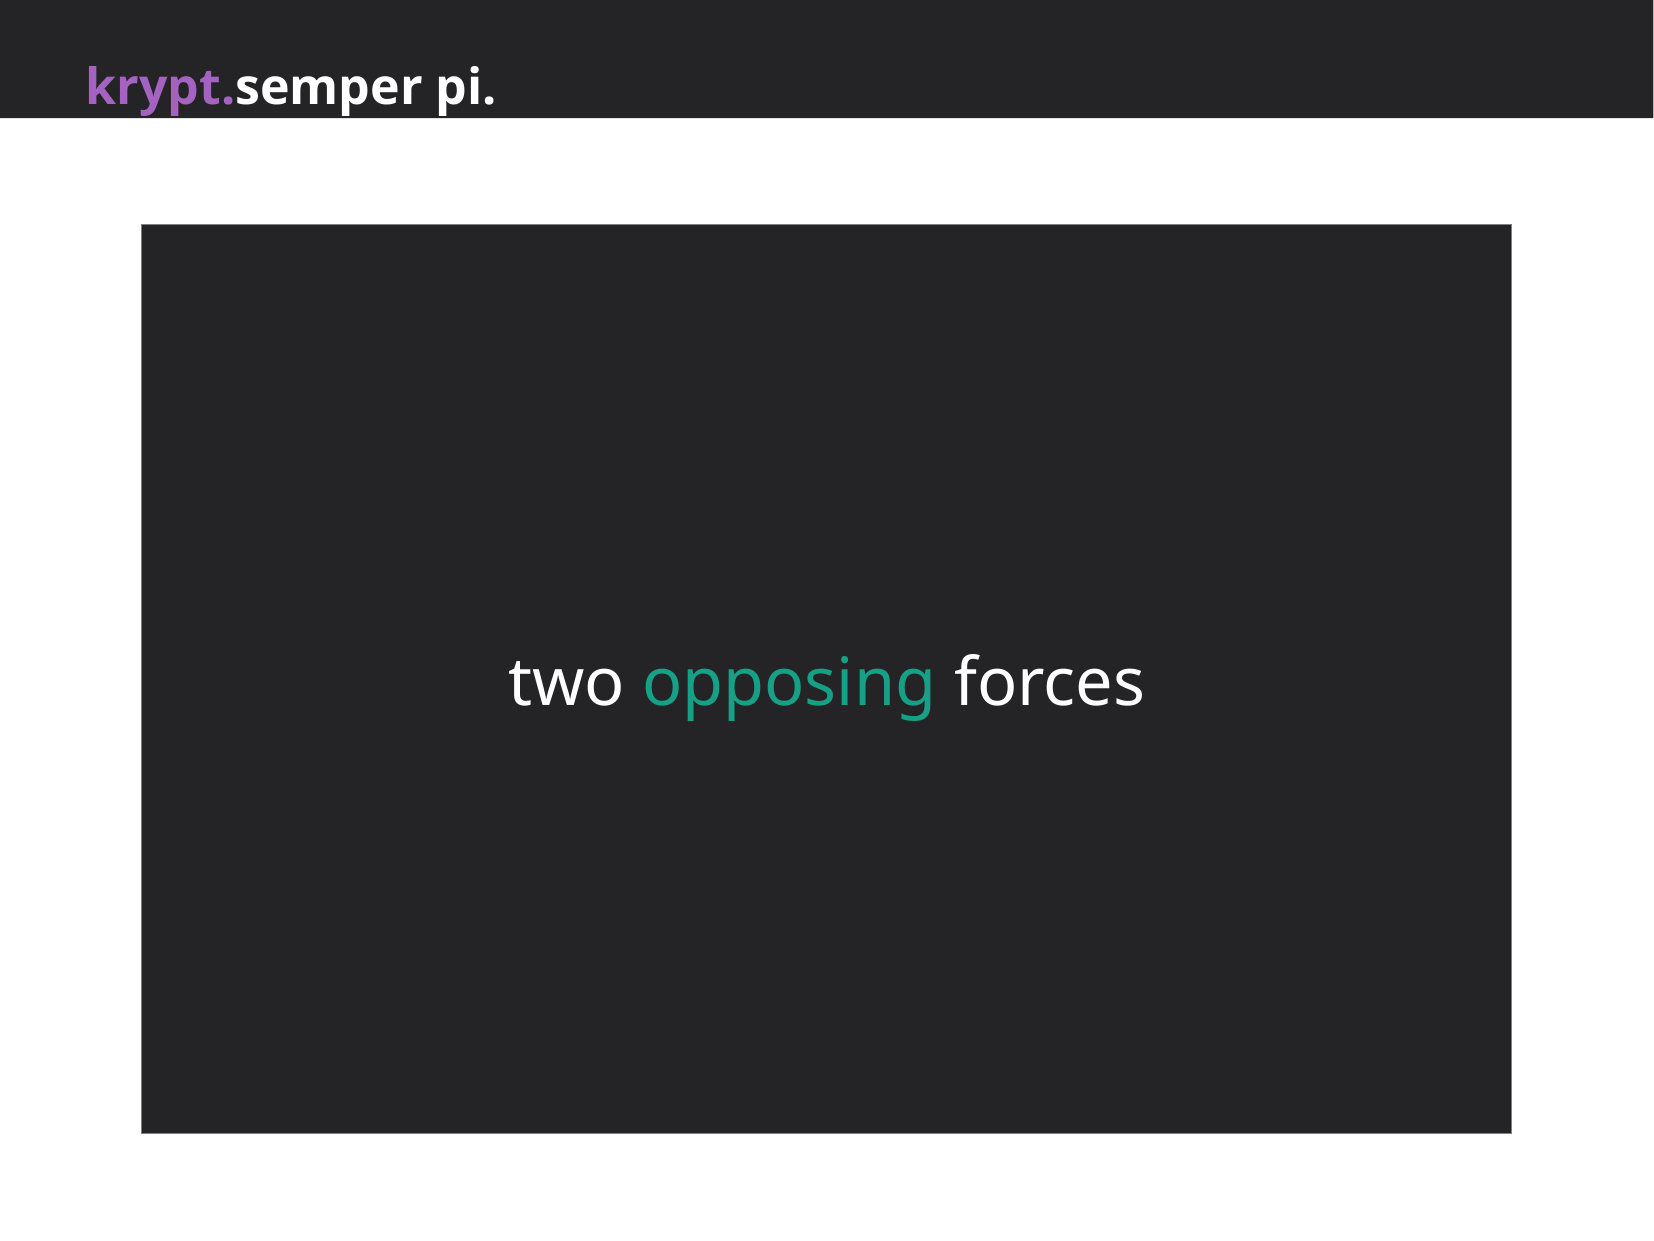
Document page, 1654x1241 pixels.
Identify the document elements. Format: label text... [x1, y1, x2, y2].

text_box krypt.semper pi. [70, 43, 544, 119]
text_box two opposing forces [141, 224, 1512, 1134]
text_box [0, 0, 1654, 119]
text_box [165, 531, 1441, 1087]
